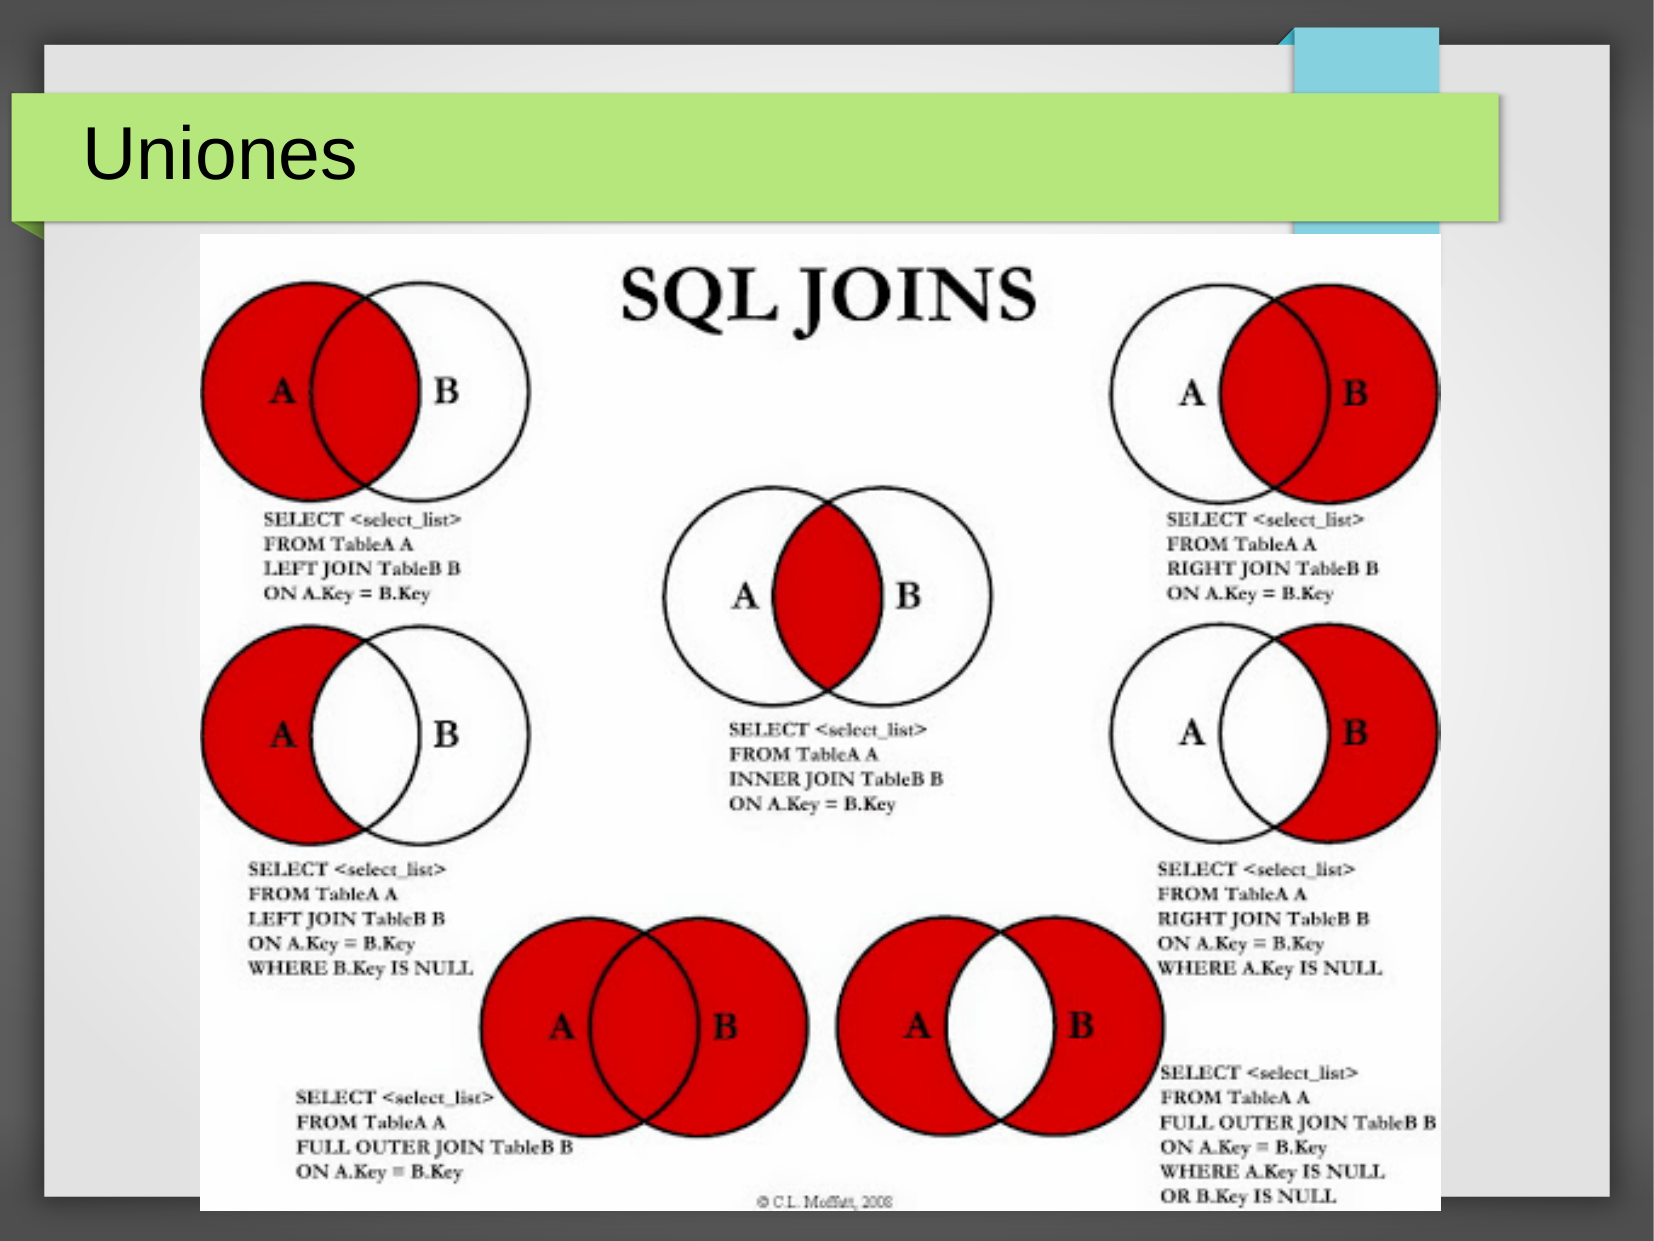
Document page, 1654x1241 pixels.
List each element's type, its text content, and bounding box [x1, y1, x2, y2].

title Uniones [82, 94, 1264, 213]
picture [0, 0, 1654, 1241]
